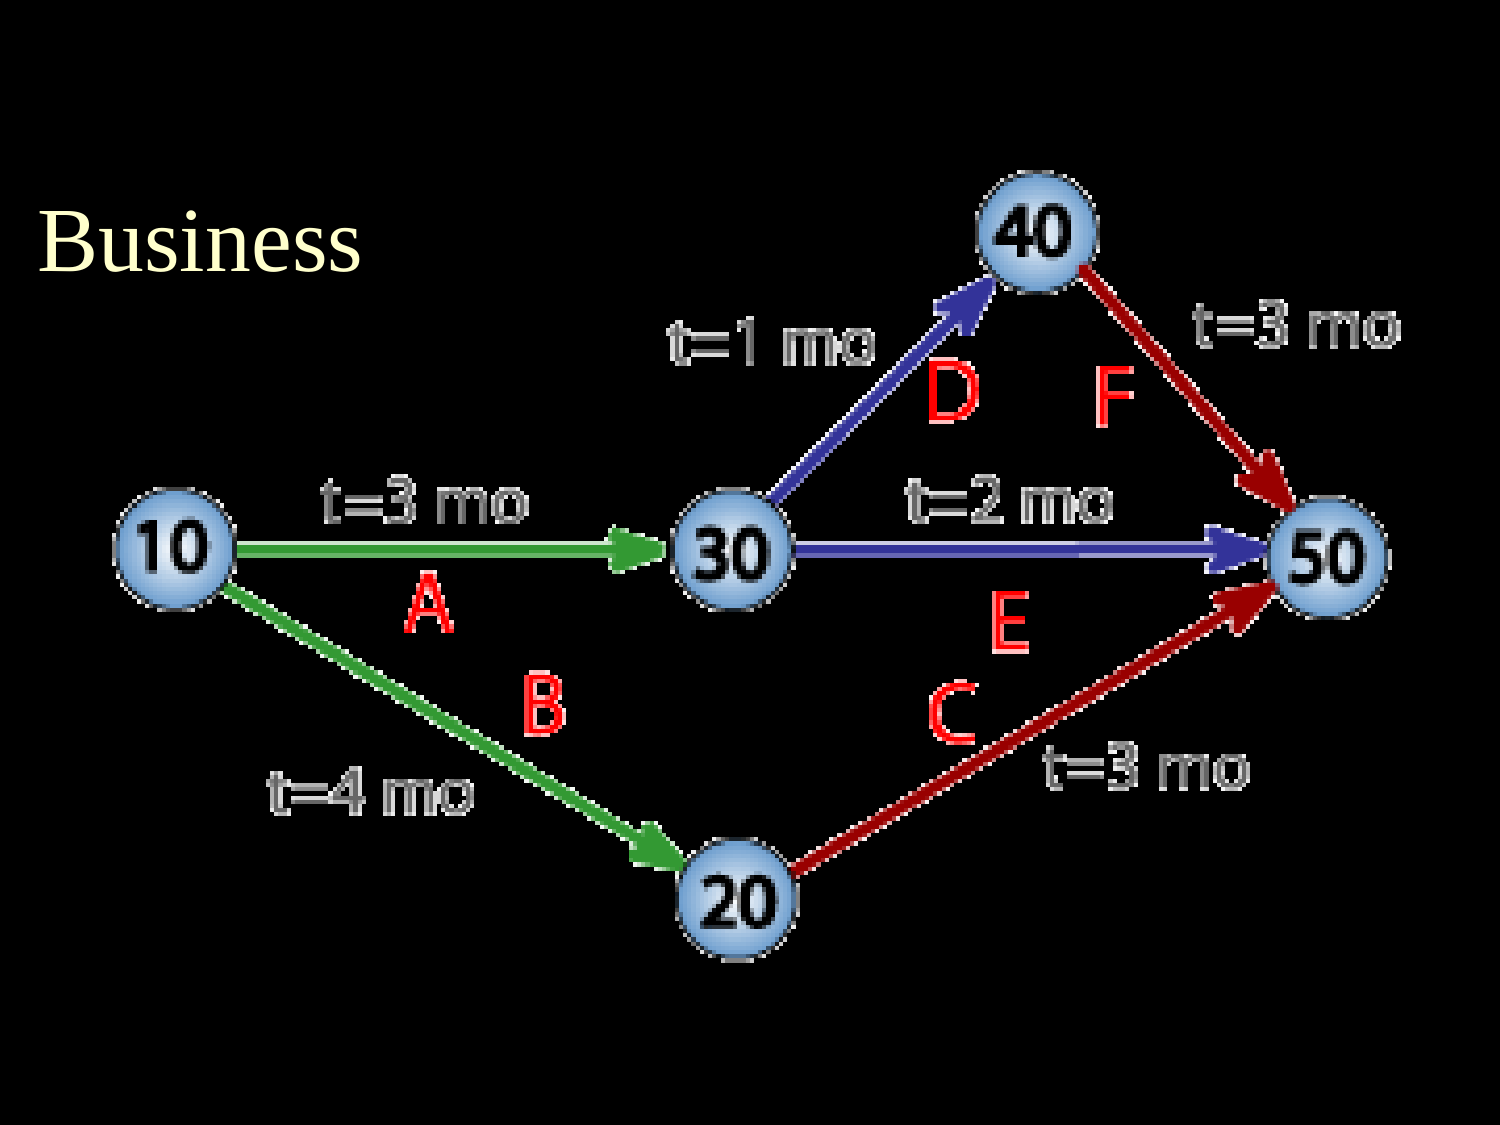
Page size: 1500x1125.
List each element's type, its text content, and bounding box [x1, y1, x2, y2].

title Business [22, 145, 1480, 336]
picture [112, 336, 1401, 963]
